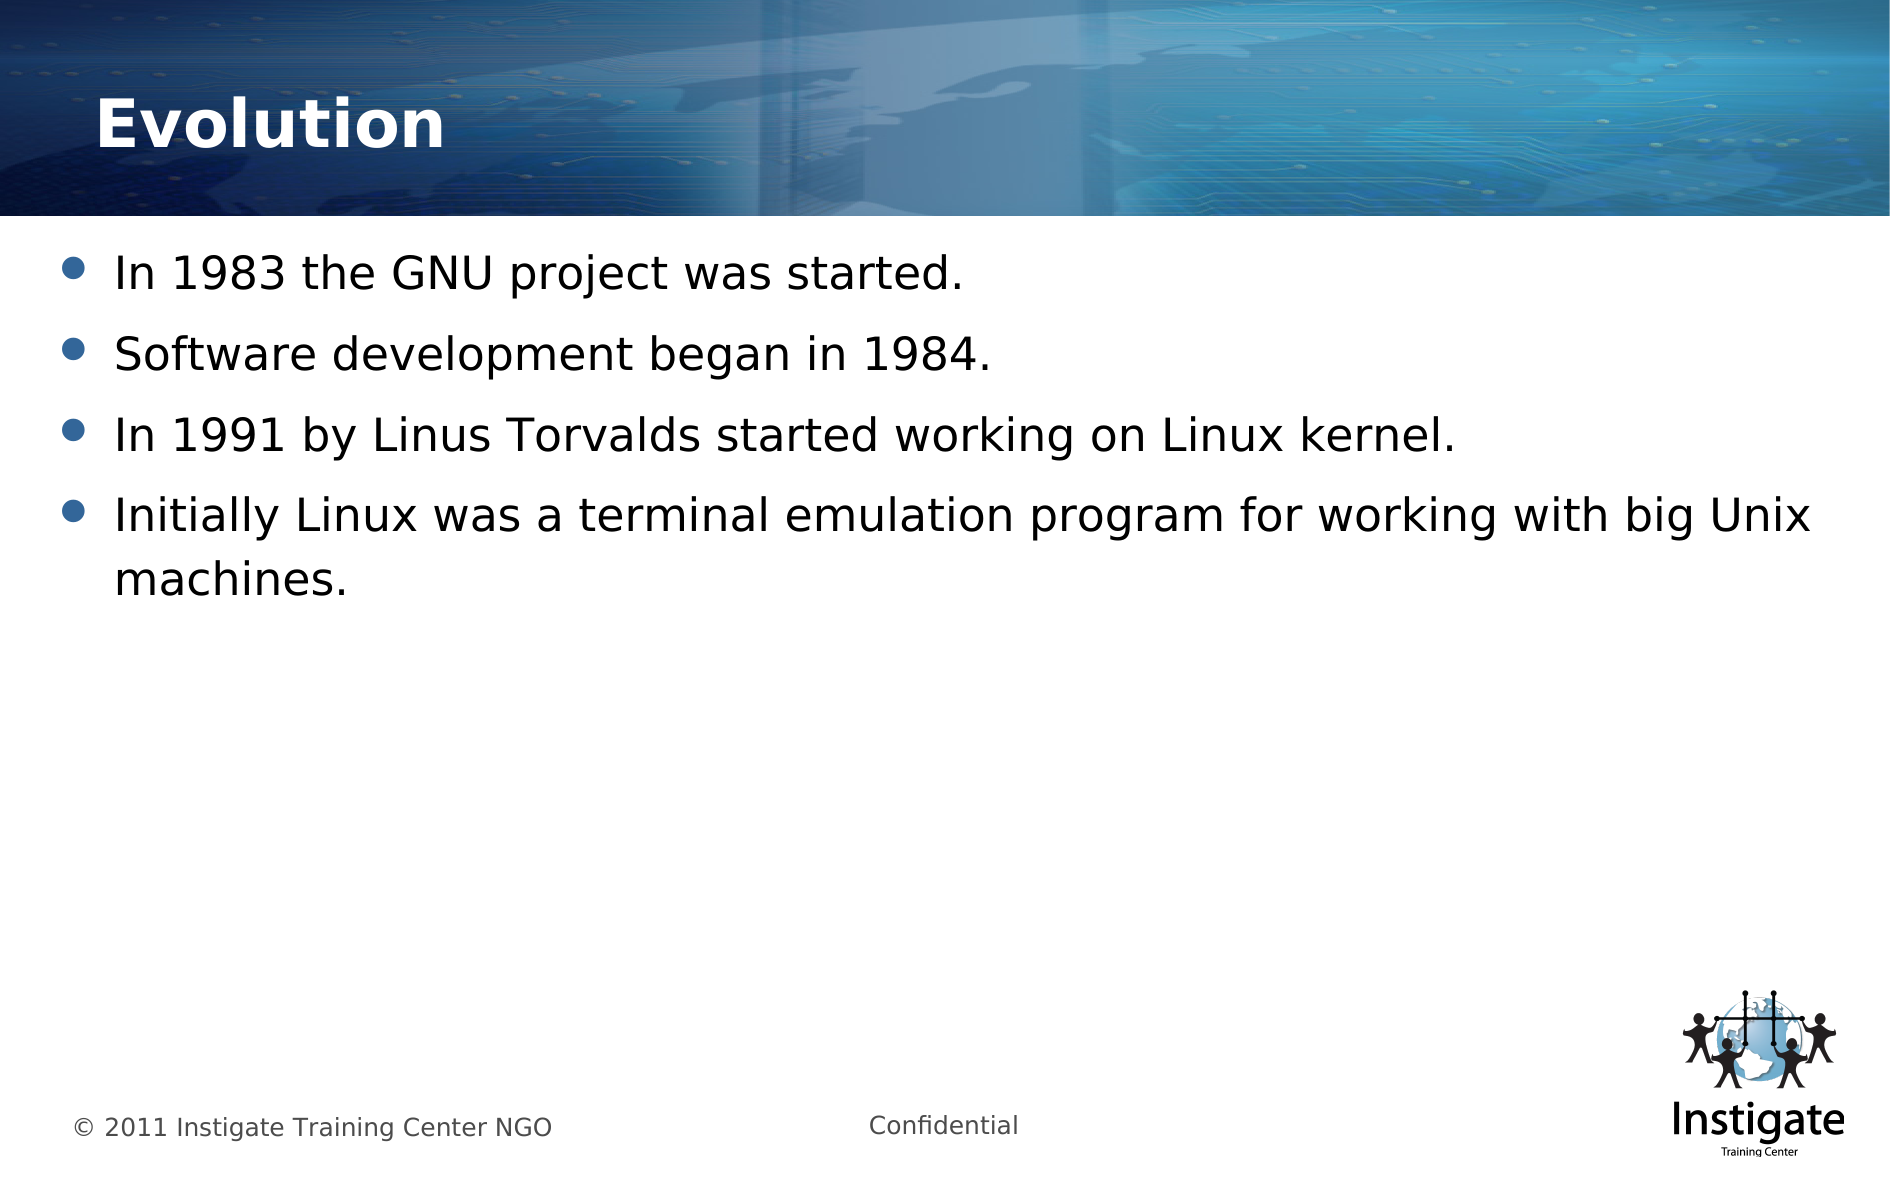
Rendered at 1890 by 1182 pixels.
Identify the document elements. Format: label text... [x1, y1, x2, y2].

title Evolution [94, 54, 1793, 210]
list In 1983 the GNU project was started. Software development began in 1984. In 1991 by Linus Torvalds started working on Linux kernel. Initially Linux was a terminal emulation program for working with big Unix machines. [59, 236, 1831, 1001]
picture [1674, 990, 1844, 1157]
picture [0, 0, 1890, 216]
